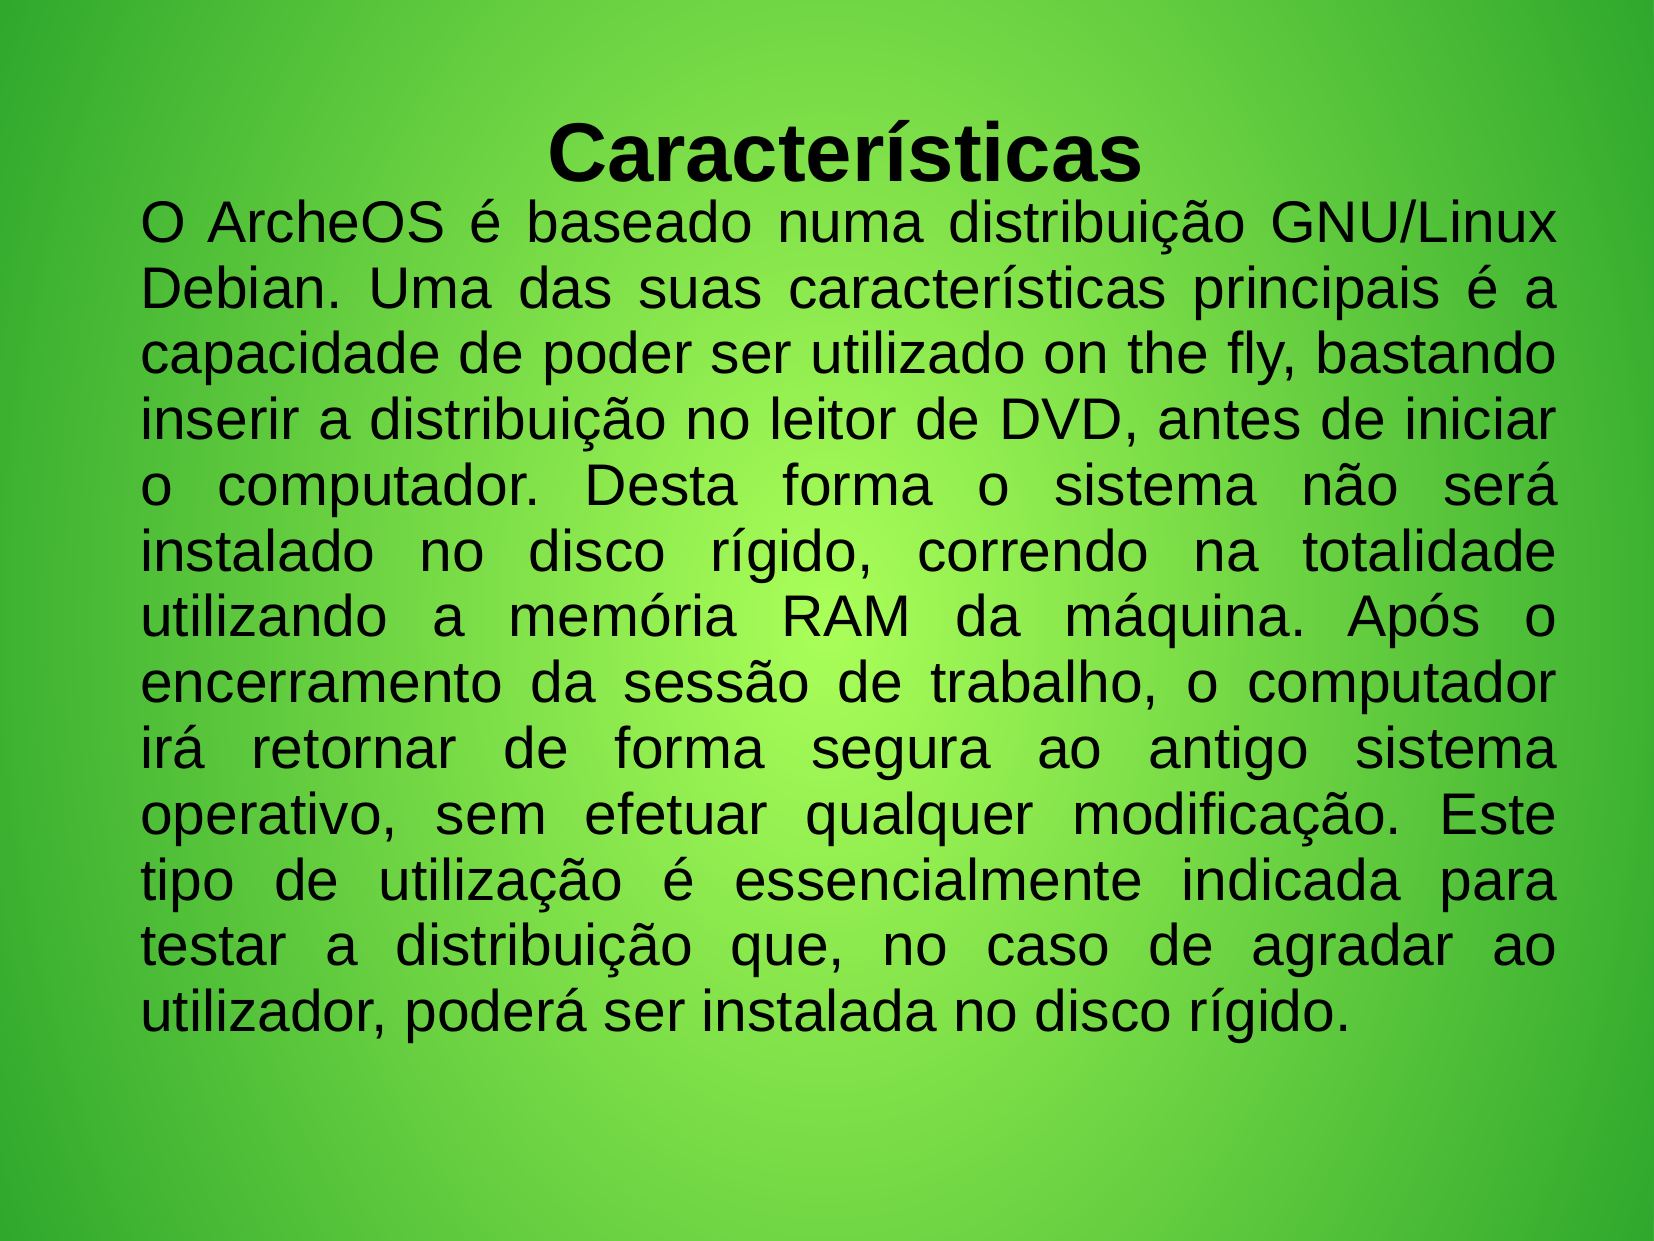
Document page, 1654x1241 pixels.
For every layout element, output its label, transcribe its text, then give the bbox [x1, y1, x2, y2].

title Características [82, 49, 1571, 257]
list O ArcheOS é baseado numa distribuição GNU/Linux Debian. Uma das suas características principais é a capacidade de poder ser utilizado on the fly, bastando inserir a distribuição no leitor de DVD, antes de iniciar o computador. Desta forma o sistema não será instalado no disco rígido, correndo na totalidade utilizando a memória RAM da máquina. Após o encerramento da sessão de trabalho, o computador irá retornar de forma segura ao antigo sistema operativo, sem efetuar qualquer modificação. Este tipo de utilização é essencialmente indicada para testar a distribuição que, no caso de agradar ao utilizador, poderá ser instalada no disco rígido. [70, 188, 1560, 1099]
